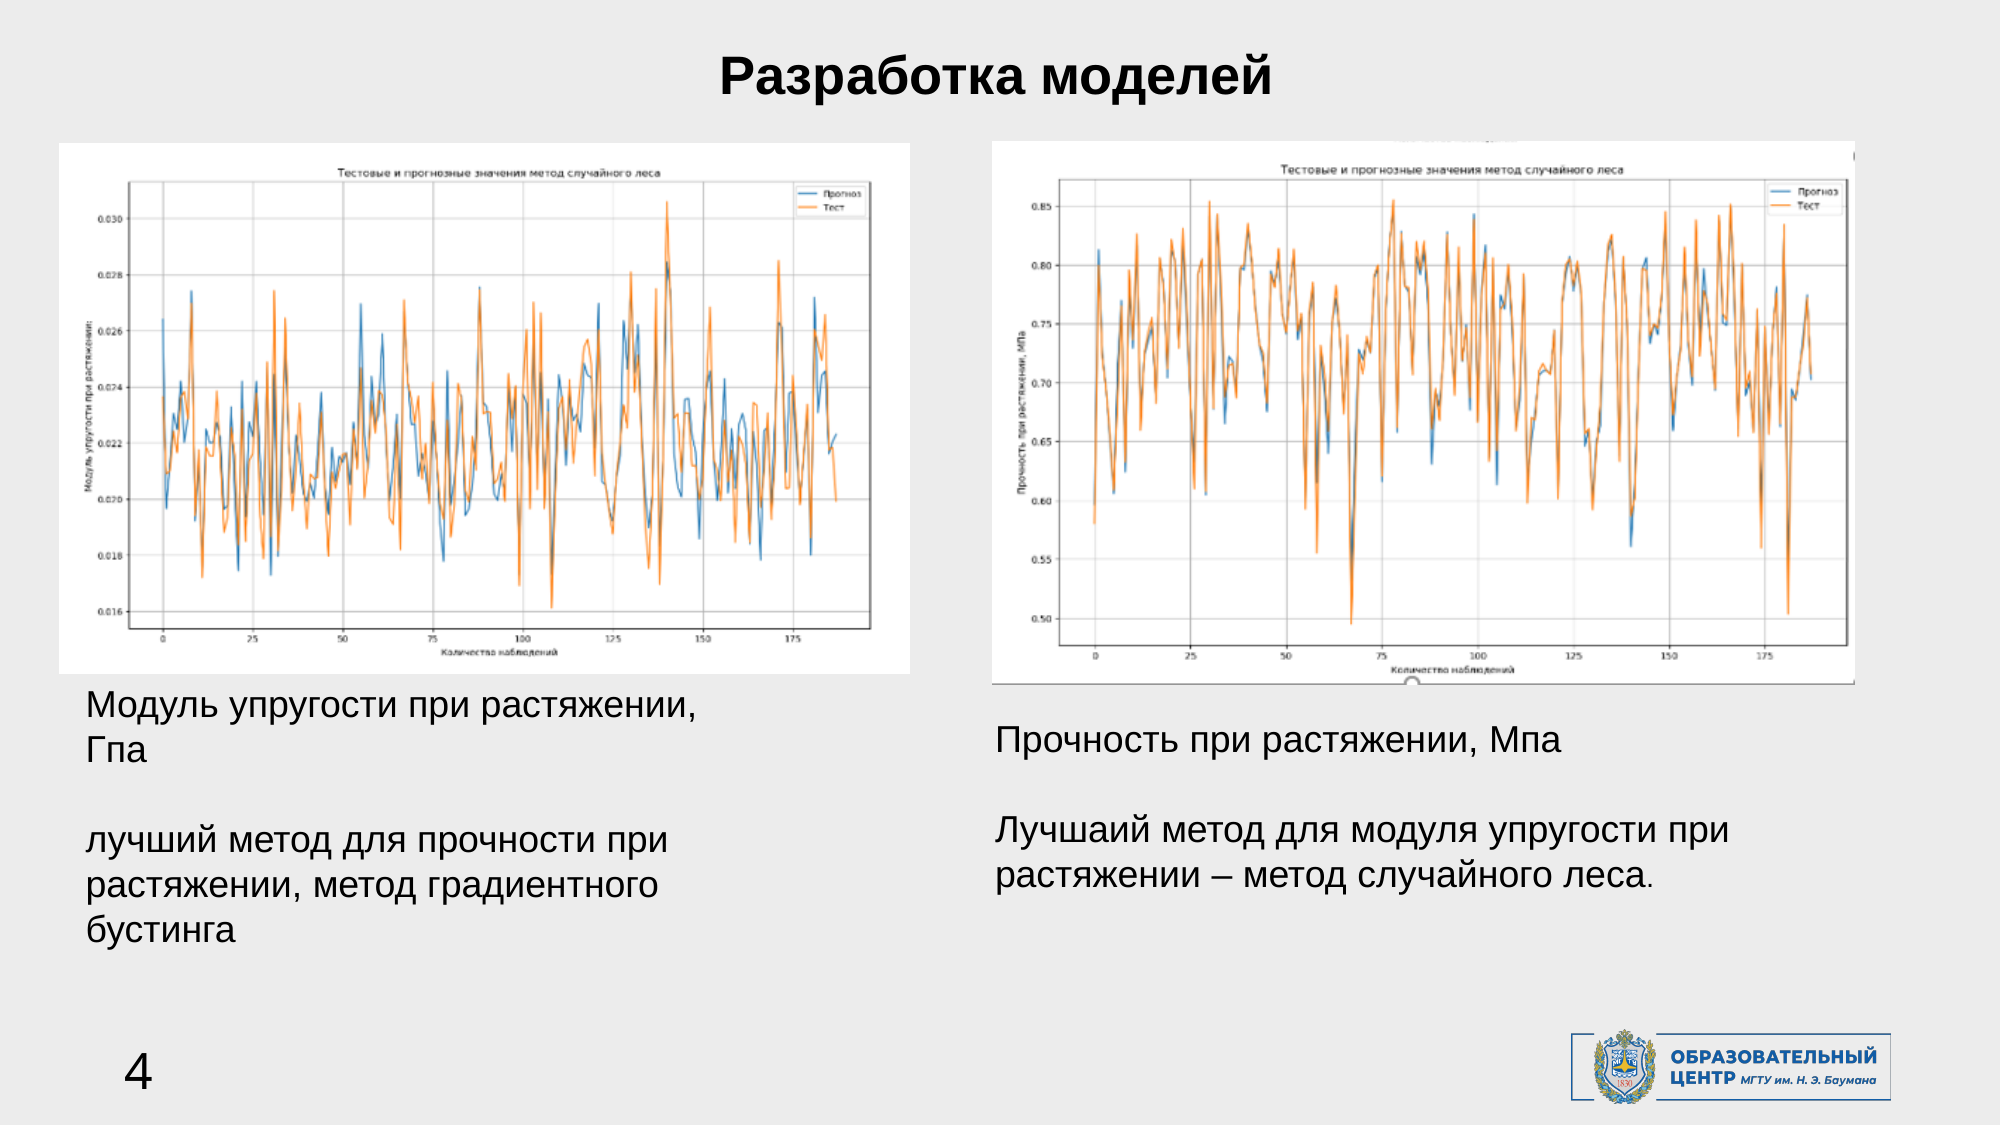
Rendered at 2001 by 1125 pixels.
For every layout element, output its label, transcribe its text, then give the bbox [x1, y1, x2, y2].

slide_number <номер> [109, 1043, 248, 1104]
picture [1571, 1029, 1891, 1104]
title Разработка моделей [66, 21, 1929, 133]
text_box Модуль упругости при растяжении, Гпа лучший метод для прочности при растяжении, метод градиентного бустинга [70, 674, 759, 1028]
picture [59, 143, 910, 674]
picture [992, 141, 1855, 686]
text_box Прочность при растяжении, Мпа Лучшаий метод для модуля упругости при растяжении – метод случайного леса. [980, 707, 1846, 903]
